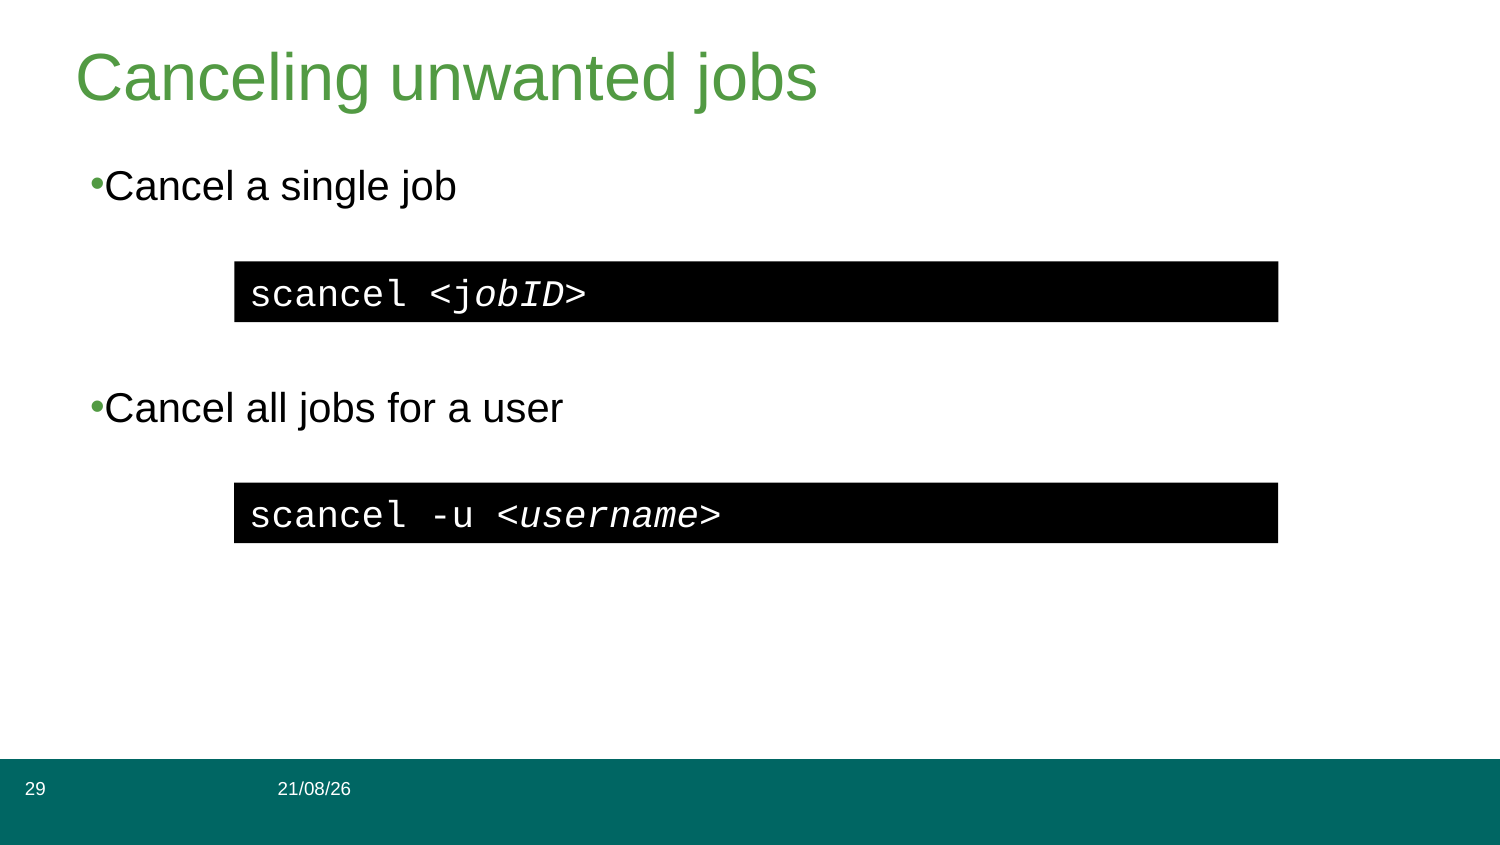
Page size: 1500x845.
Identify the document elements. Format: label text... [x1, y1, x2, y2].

text_box <number> [24, 776, 76, 799]
text_box scancel -u <username> [234, 495, 1279, 544]
text_box 05/05/18 [277, 776, 553, 799]
list Cancel a single job [90, 158, 1463, 336]
list Cancel all jobs for a user [90, 380, 1463, 495]
title Canceling unwanted jobs [75, 33, 1425, 175]
